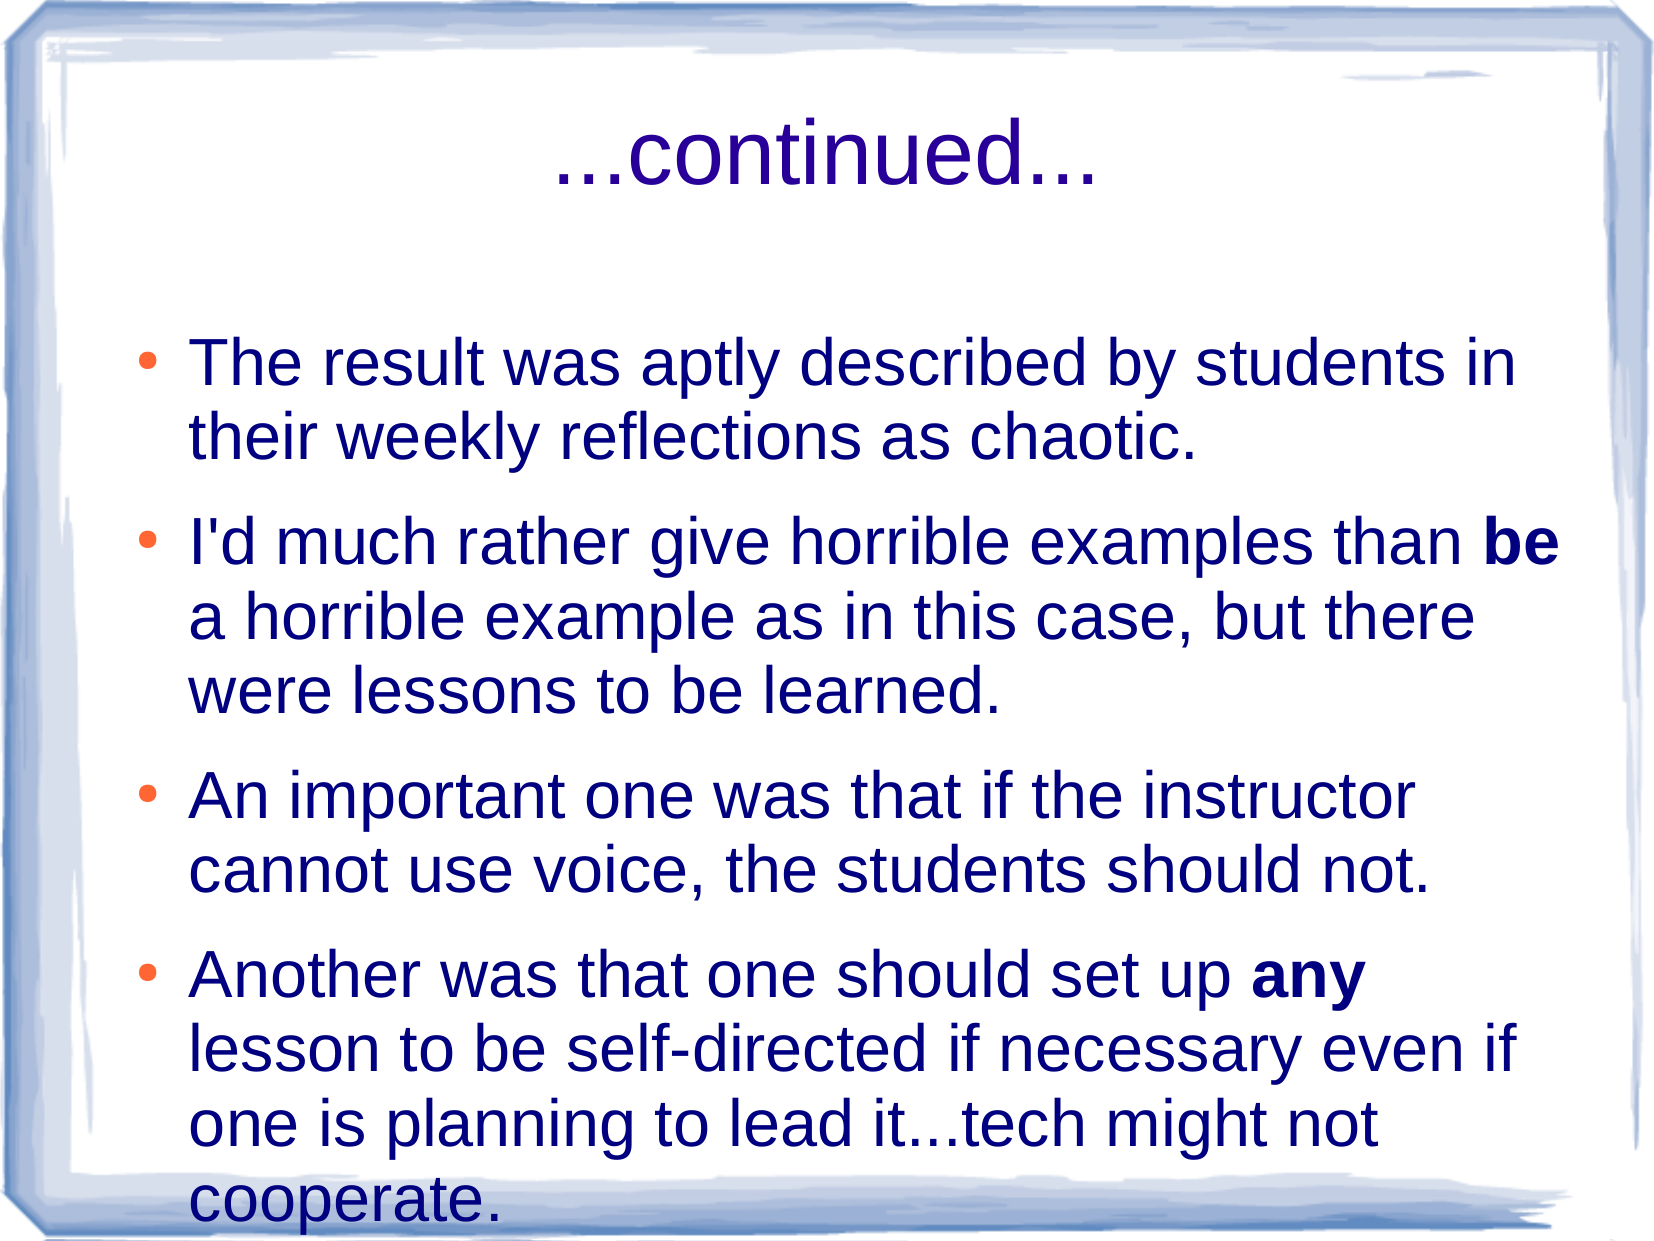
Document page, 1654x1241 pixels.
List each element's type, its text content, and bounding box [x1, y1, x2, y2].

list The result was aptly described by students in their weekly reflections as chaotic. I'd much rather give horrible examples than be a horrible example as in this case, but there were lessons to be learned. An important one was that if the instructor cannot use voice, the students should not. Another was that one should set up any lesson to be self-directed if necessary even if one is planning to lead it...tech might not cooperate. [118, 324, 1571, 1236]
picture [0, 0, 1654, 1241]
title ...continued... [82, 56, 1571, 250]
